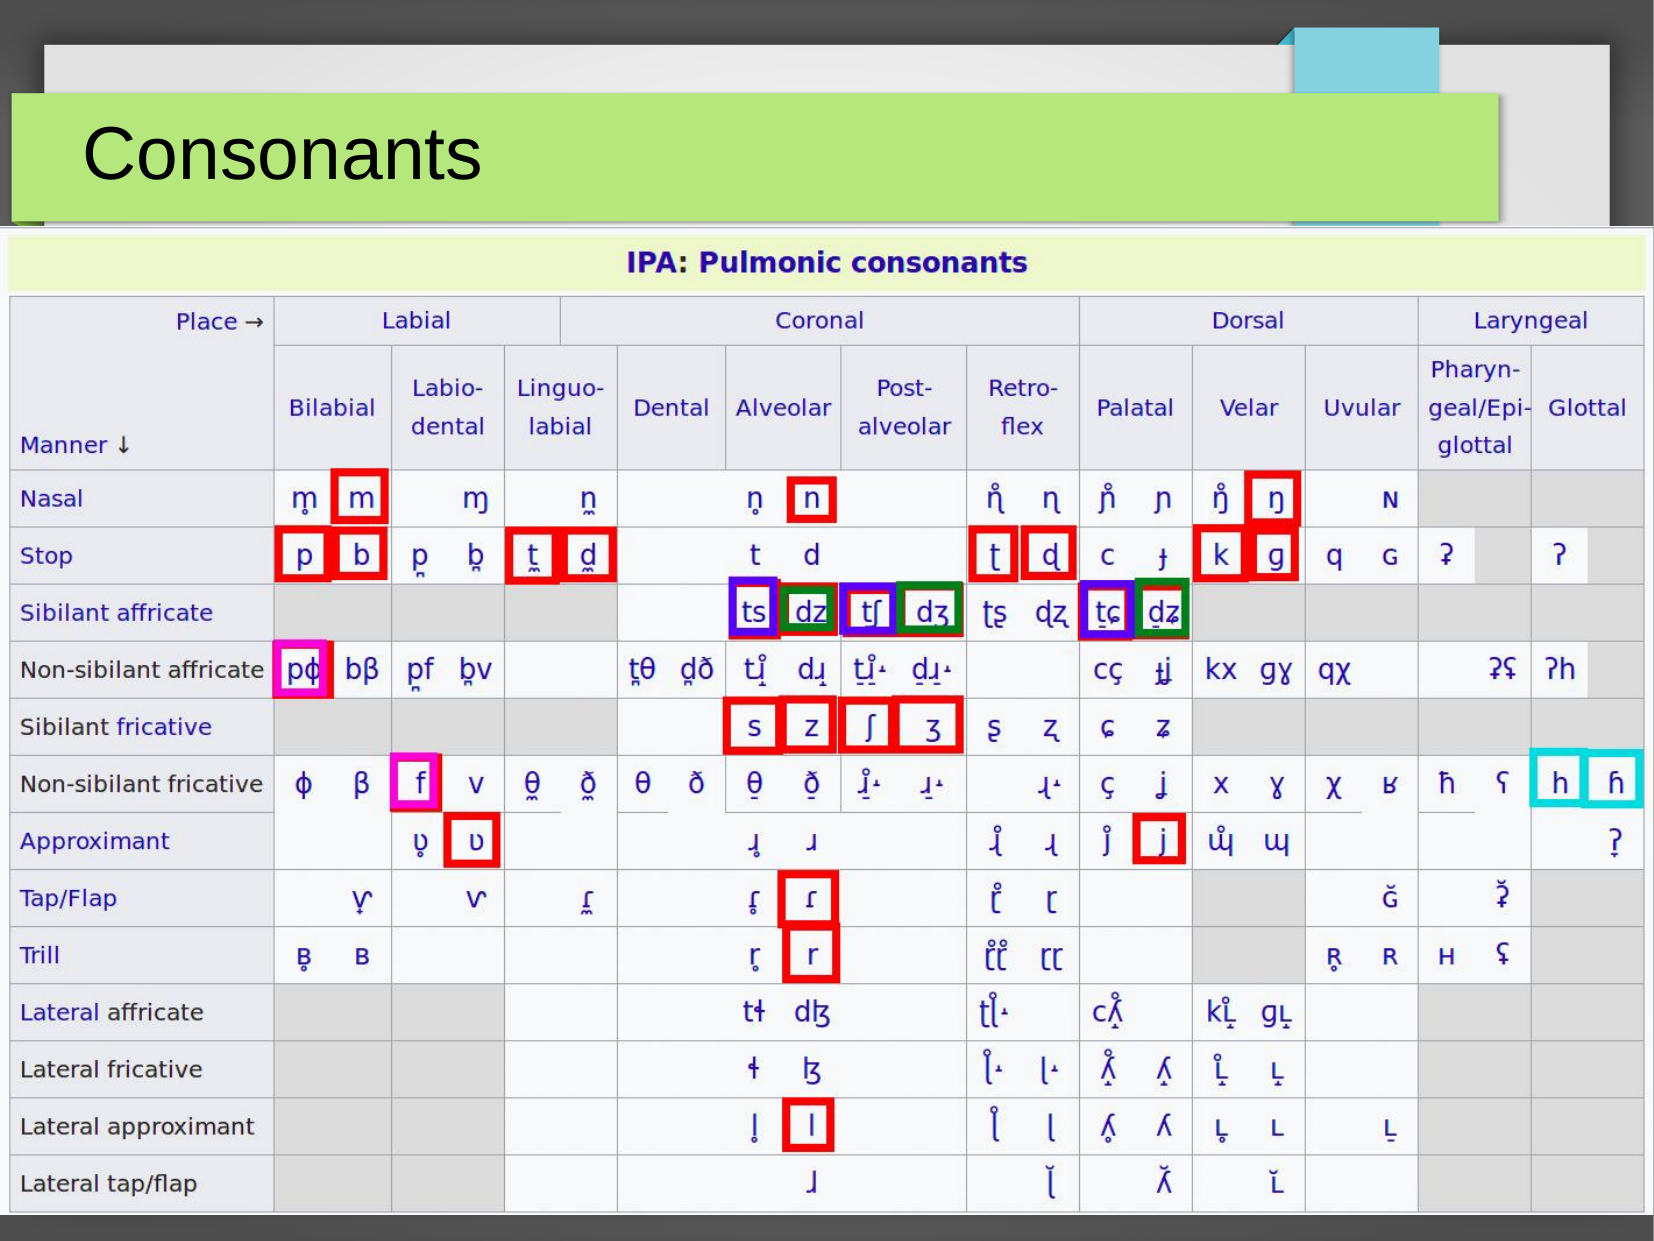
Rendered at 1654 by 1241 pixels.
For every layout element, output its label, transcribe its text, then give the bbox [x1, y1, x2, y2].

picture [0, 0, 1654, 1241]
title Consonants [82, 94, 1264, 213]
